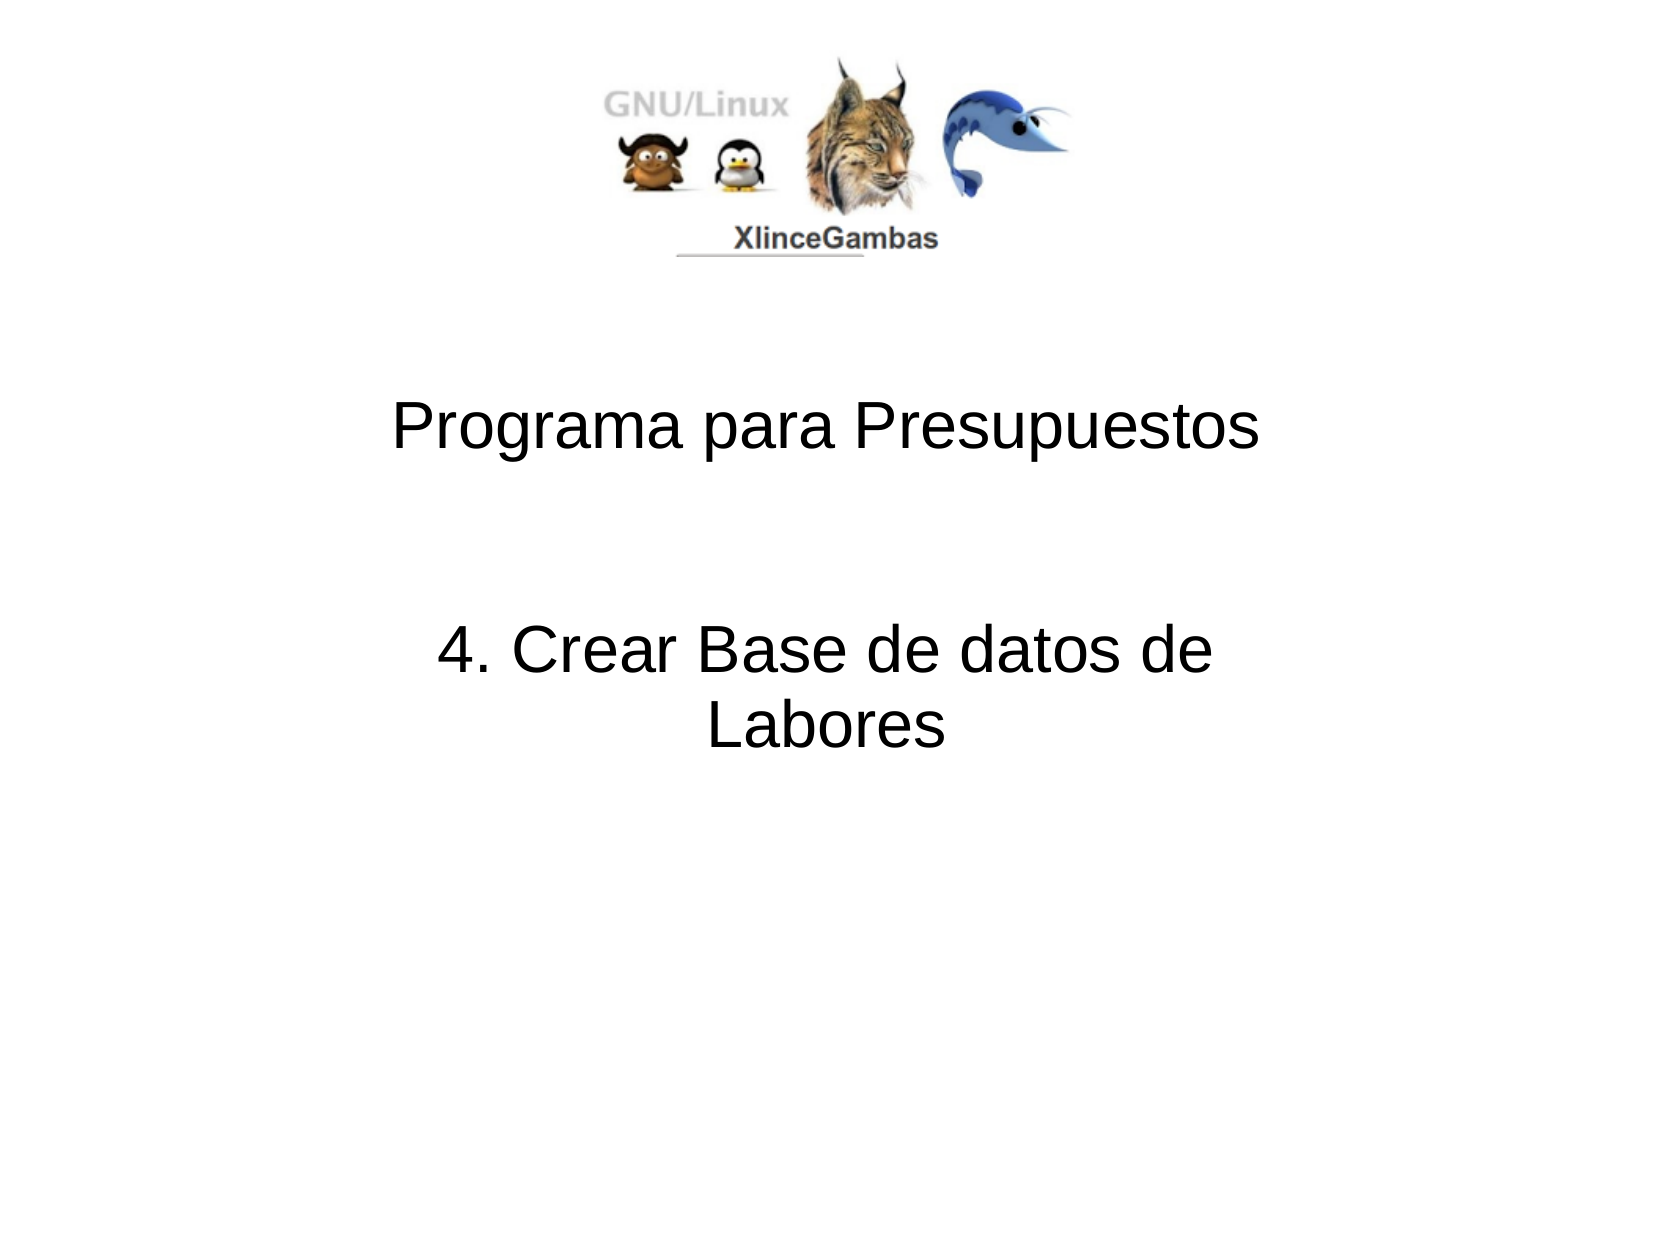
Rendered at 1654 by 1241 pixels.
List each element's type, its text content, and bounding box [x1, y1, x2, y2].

picture [575, 49, 1078, 257]
subtitle Programa para Presupuestos 4. Crear Base de datos de Labores [82, 290, 1571, 1010]
